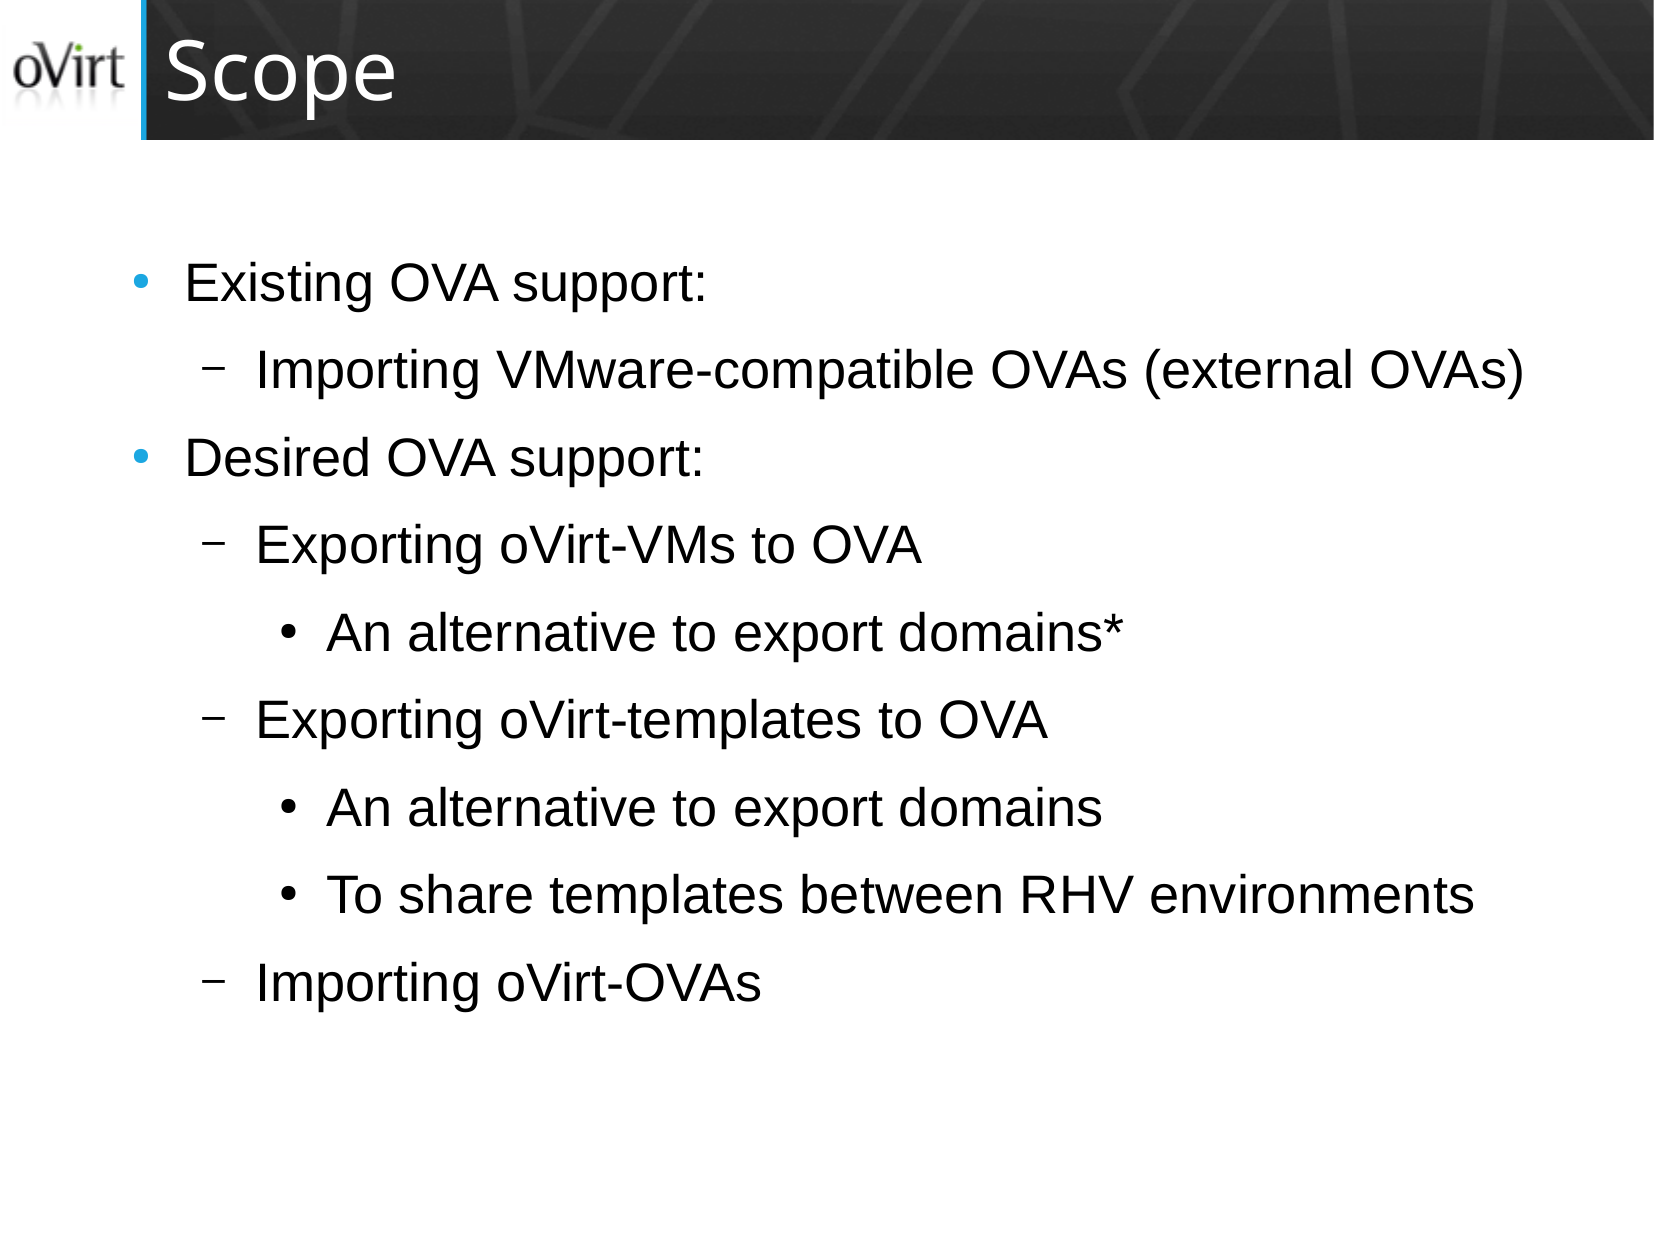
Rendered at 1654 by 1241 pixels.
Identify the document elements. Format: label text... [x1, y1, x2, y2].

text_box Existing OVA support: Importing VMware-compatible OVAs (external OVAs) Desired OVA support: Exporting oVirt-VMs to OVA An alternative to export domains* Exporting oVirt-templates to OVA An alternative to export domains To share templates between RHV environments Importing oVirt-OVAs [86, 244, 1576, 1126]
picture [0, 0, 1654, 140]
title Scope [164, 18, 1653, 119]
